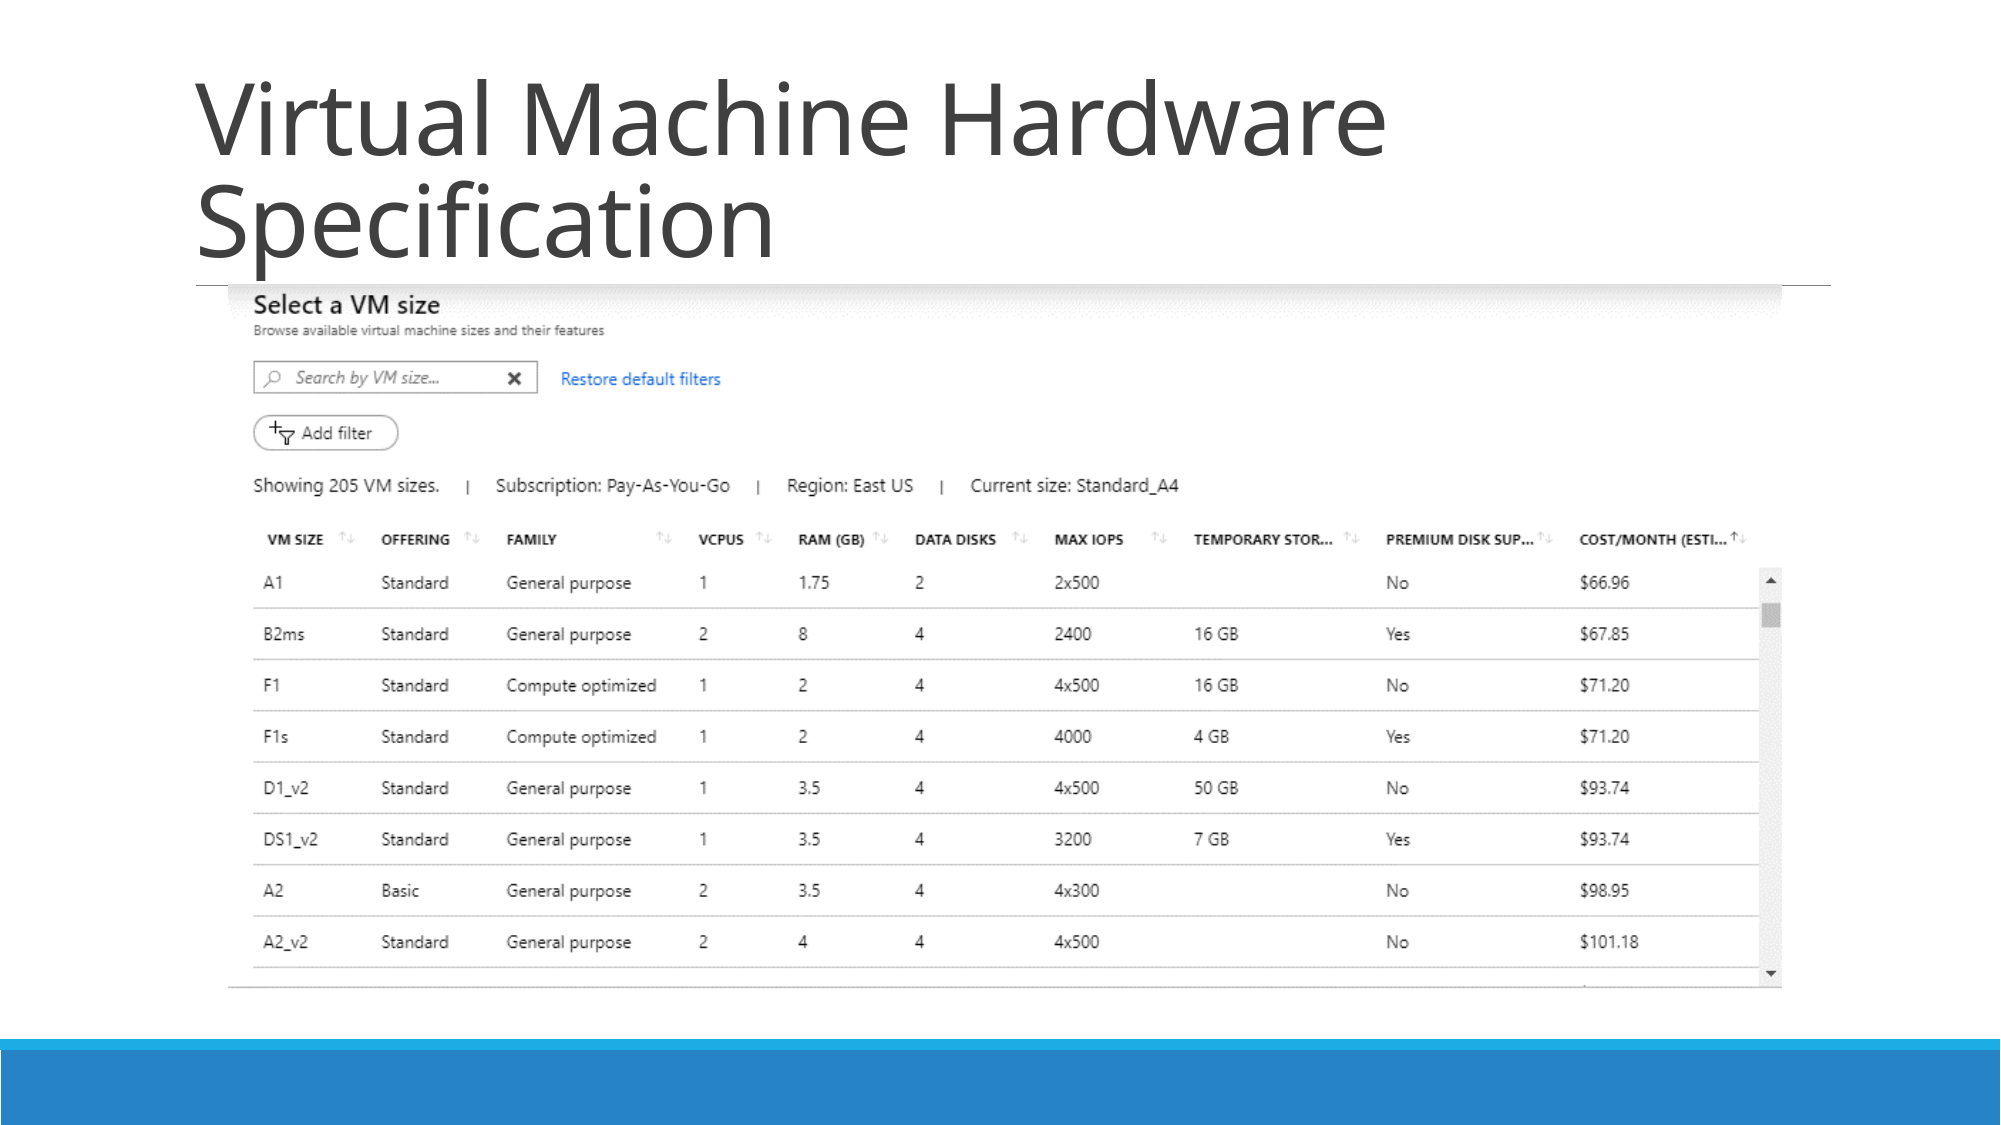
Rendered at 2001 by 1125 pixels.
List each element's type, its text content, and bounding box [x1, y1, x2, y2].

title Virtual Machine Hardware Specification [180, 47, 1831, 286]
picture [228, 285, 1782, 1011]
